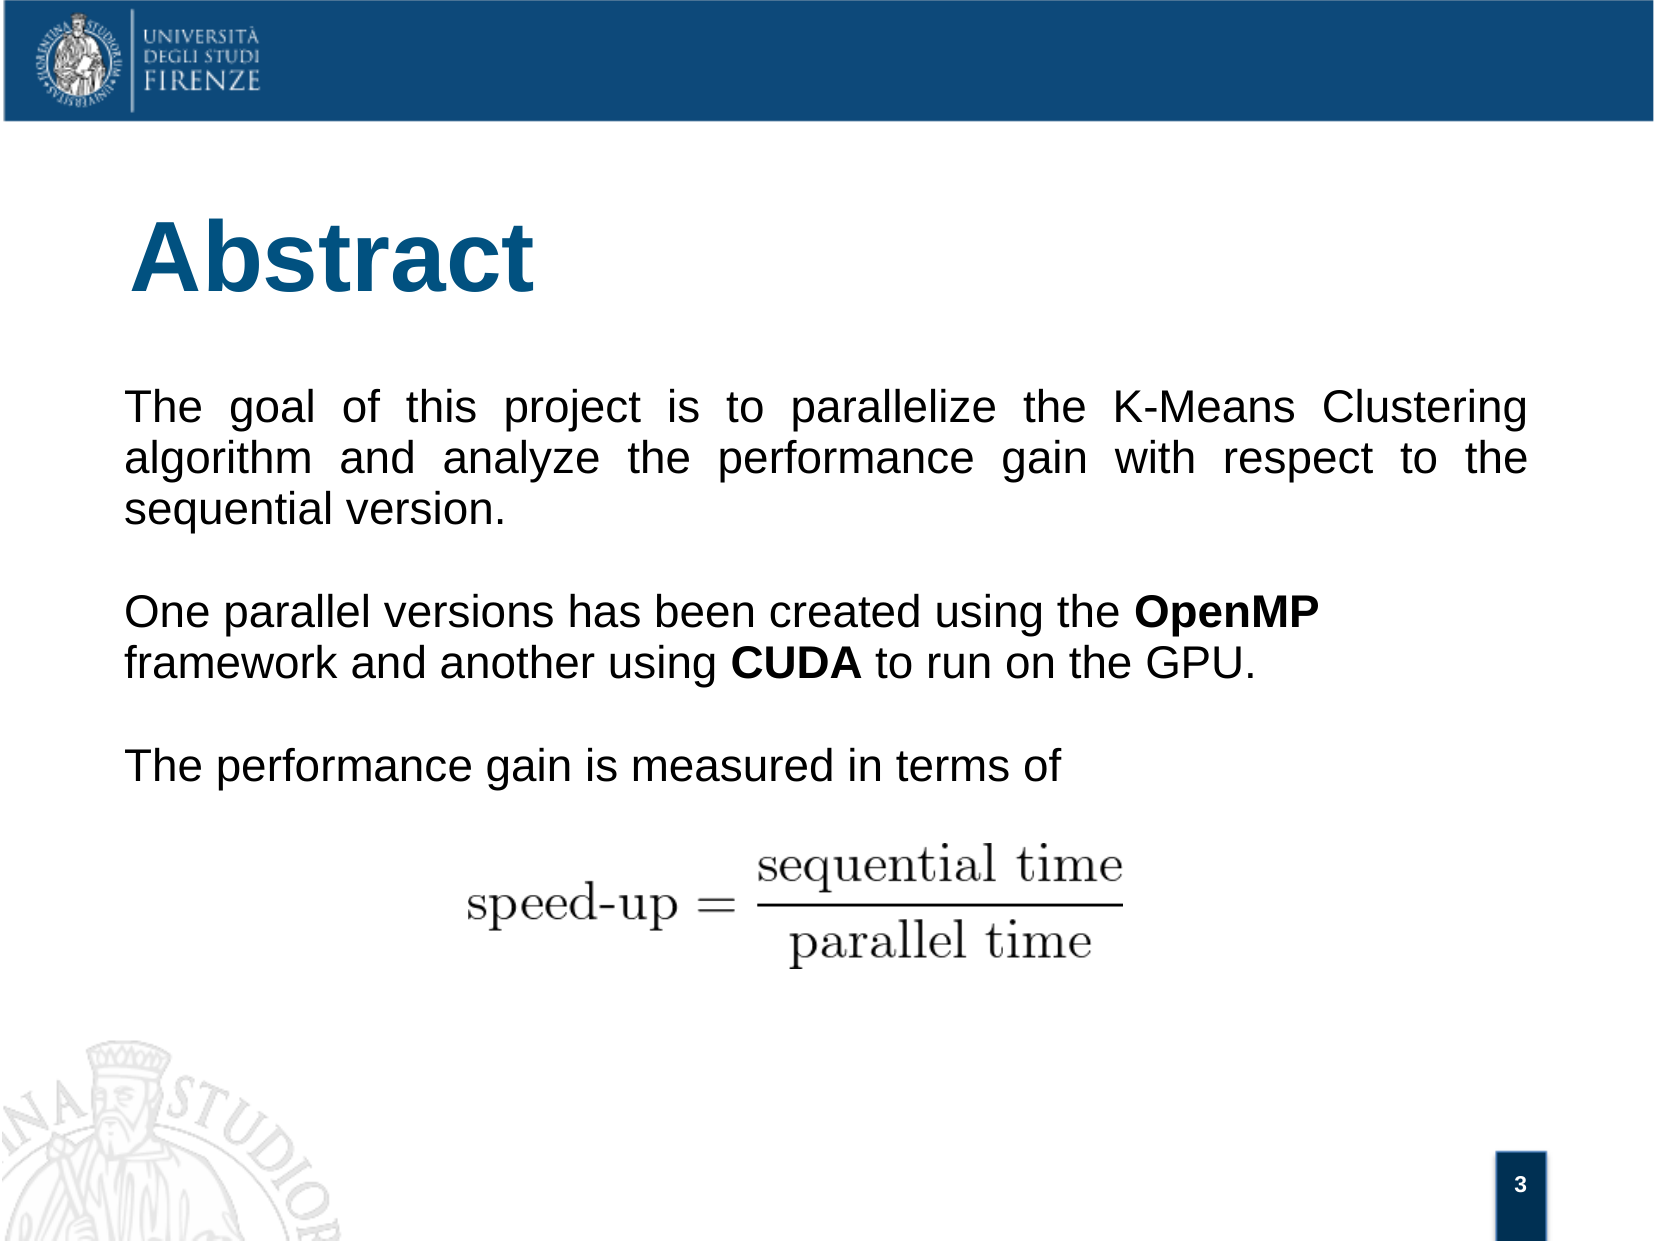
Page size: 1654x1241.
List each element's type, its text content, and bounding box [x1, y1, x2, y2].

text_box Abstract [129, 134, 993, 323]
text_box 3 [1505, 1160, 1536, 1208]
picture [2, 0, 1654, 1241]
text_box The goal of this project is to parallelize the K-Means Clustering algorithm and analyze the performance gain with respect to the sequential version. One parallel versions has been created using the OpenMP framework and another using CUDA to run on the GPU. The performance gain is measured in terms of [124, 380, 1530, 791]
